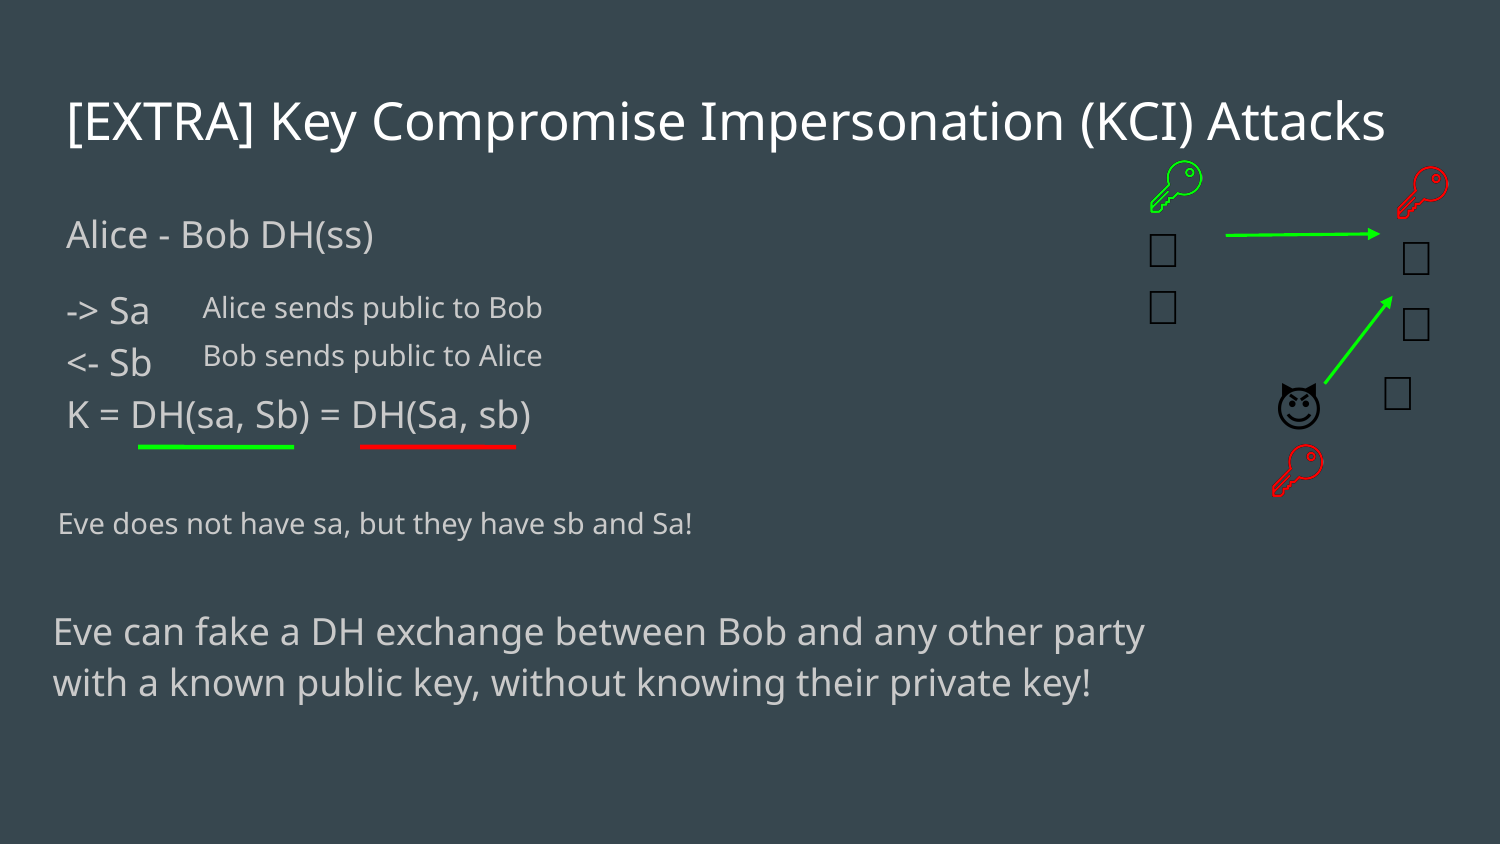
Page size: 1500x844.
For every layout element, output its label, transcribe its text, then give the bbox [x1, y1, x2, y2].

list Alice sends public to Bob [187, 268, 589, 316]
list Bob sends public to Alice [187, 316, 589, 411]
list Eve can fake a DH exchange between Bob and any other party with a known public key, without knowing their private key! [37, 585, 1247, 750]
list 👩🏻 [1129, 204, 1223, 318]
text_box ✅ [1364, 338, 1417, 435]
title [EXTRA] Key Compromise Impersonation (KCI) Attacks [51, 72, 1449, 167]
list Eve does not have sa, but they have sb and Sa! [42, 484, 857, 579]
list Alice - Bob DH(ss) -> Sa <- Sb K = DH(sa, Sb) = DH(Sa, sb) [51, 189, 1280, 750]
list 👨🏻 [1383, 204, 1476, 318]
picture [1272, 444, 1324, 497]
list 😈 [1259, 354, 1353, 469]
picture [1150, 160, 1203, 213]
picture [1397, 166, 1449, 219]
